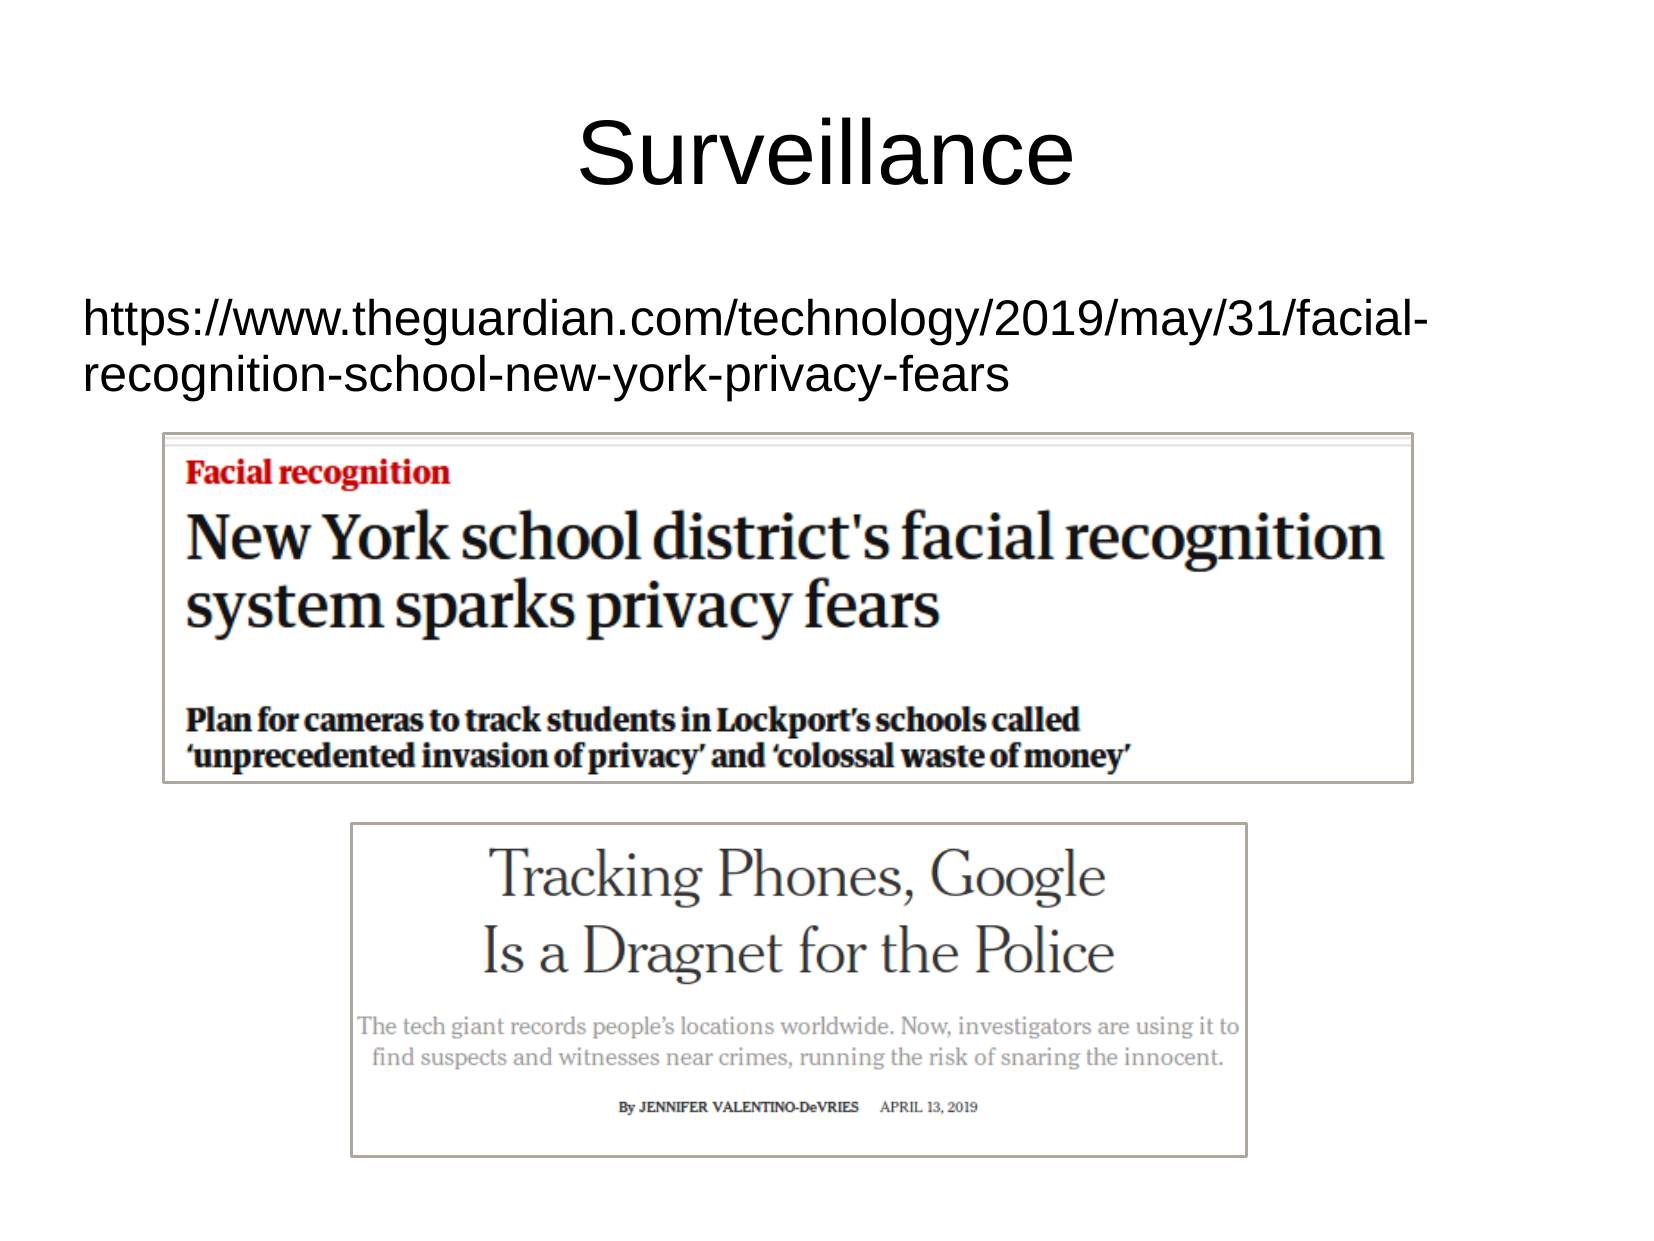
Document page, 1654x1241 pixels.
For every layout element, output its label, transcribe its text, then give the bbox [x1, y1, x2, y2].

picture [353, 825, 1246, 1156]
text_box [82, 290, 1571, 1010]
title Surveillance [82, 49, 1571, 257]
